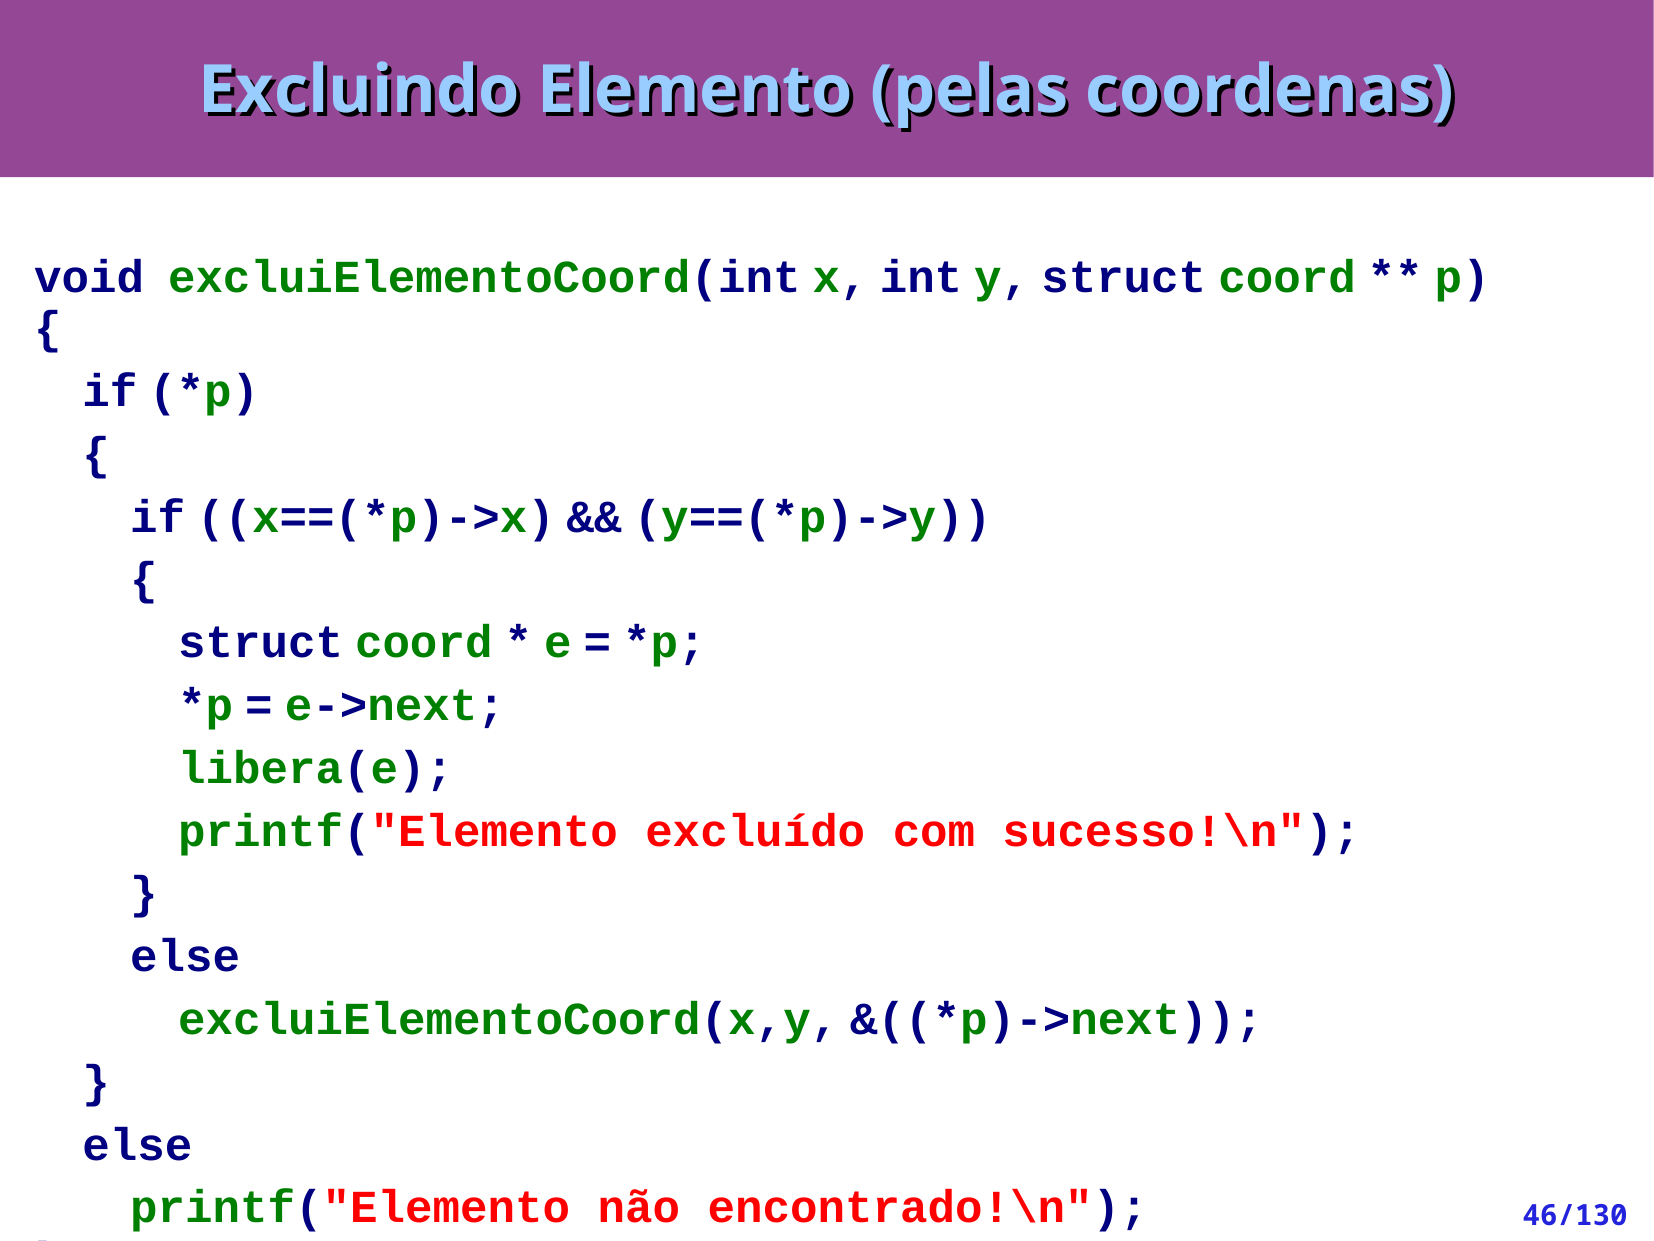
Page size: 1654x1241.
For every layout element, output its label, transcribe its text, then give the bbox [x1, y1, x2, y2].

text_box void excluiElementoCoord(int x, int y, struct coord ** p) { if (*p) { if ((x==(*p)->x) && (y==(*p)->y)) { struct coord * e = *p; *p = e->next; libera(e); printf("Elemento excluído com sucesso!\n"); } else excluiElementoCoord(x,y, &((*p)->next)); } else printf("Elemento não encontrado!\n"); } [19, 235, 1654, 1021]
title Excluindo Elemento (pelas coordenas) [82, 0, 1571, 176]
